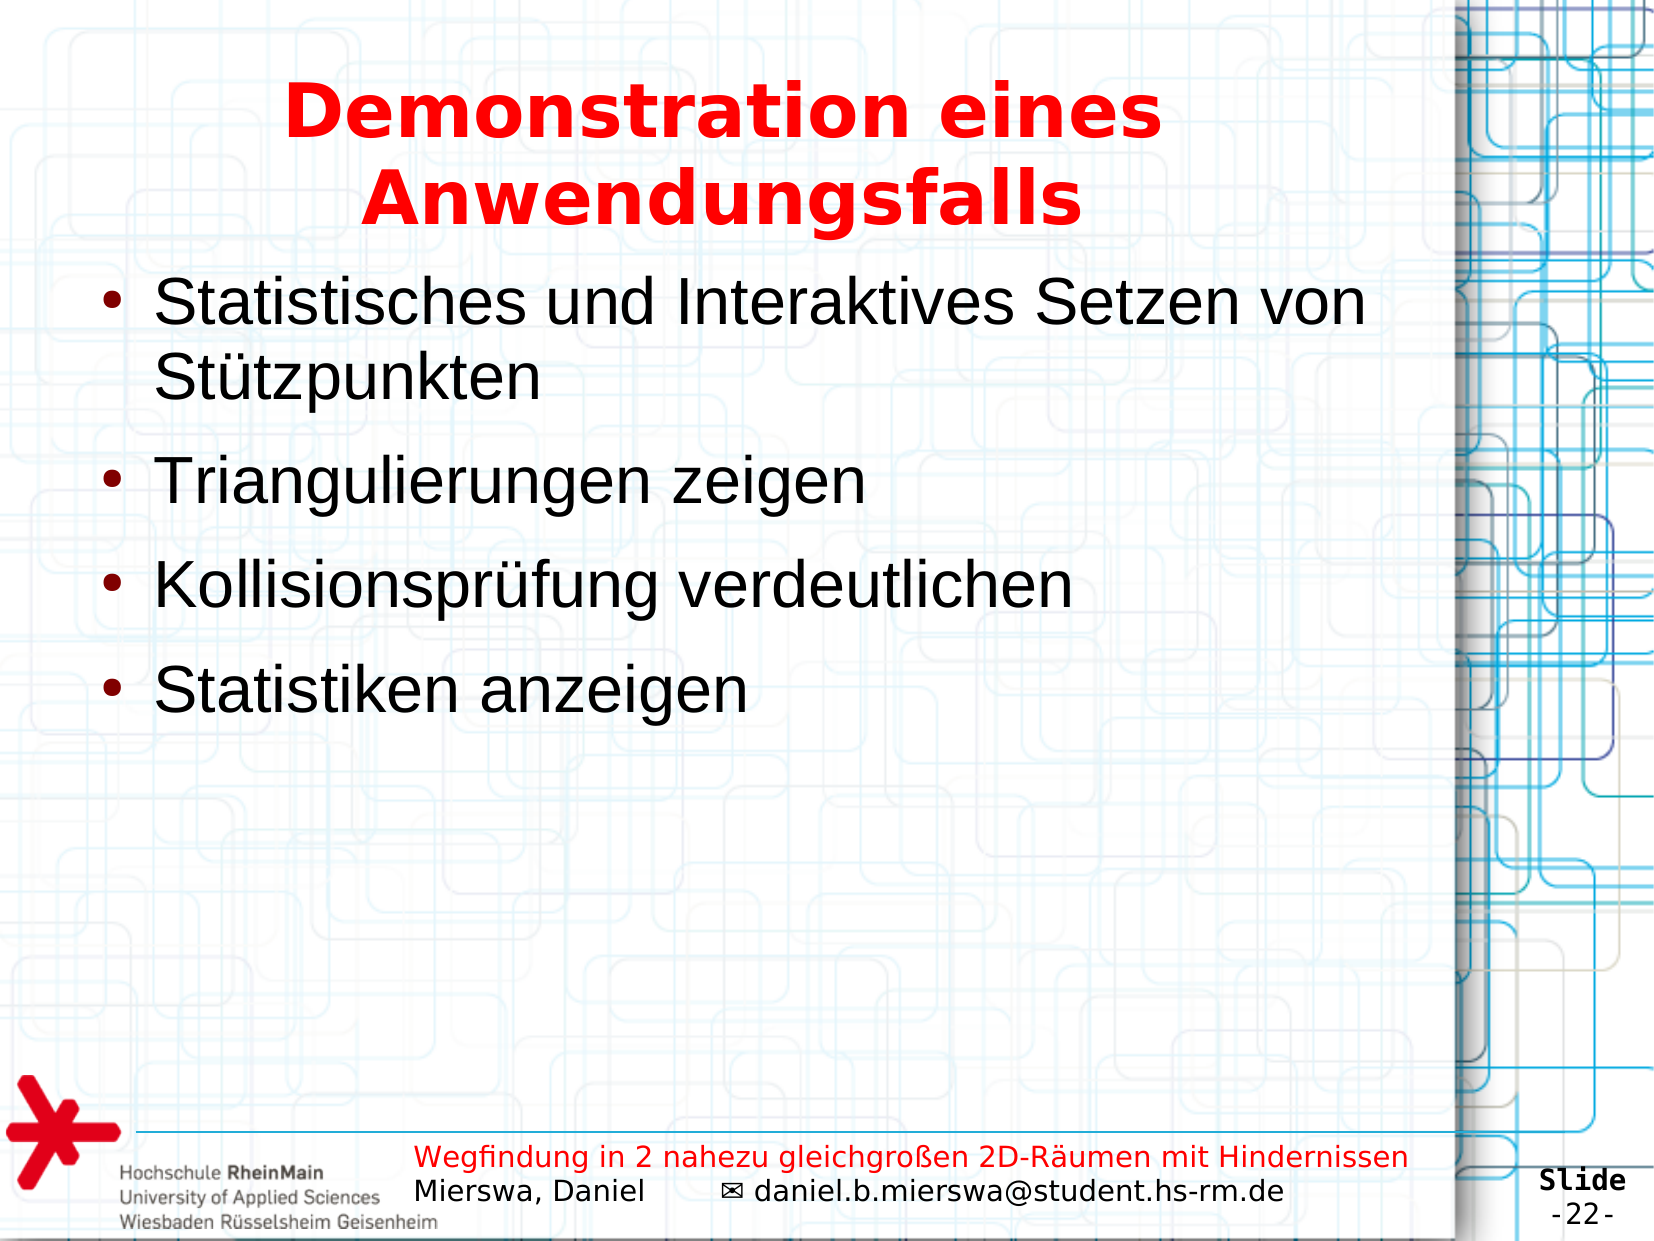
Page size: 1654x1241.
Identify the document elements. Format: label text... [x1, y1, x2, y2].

list Statistisches und Interaktives Setzen von Stützpunkten Triangulierungen zeigen Kollisionsprüfung verdeutlichen Statistiken anzeigen [82, 264, 1418, 1078]
picture [0, 0, 1654, 1241]
title Demonstration eines Anwendungsfalls [29, 67, 1418, 243]
